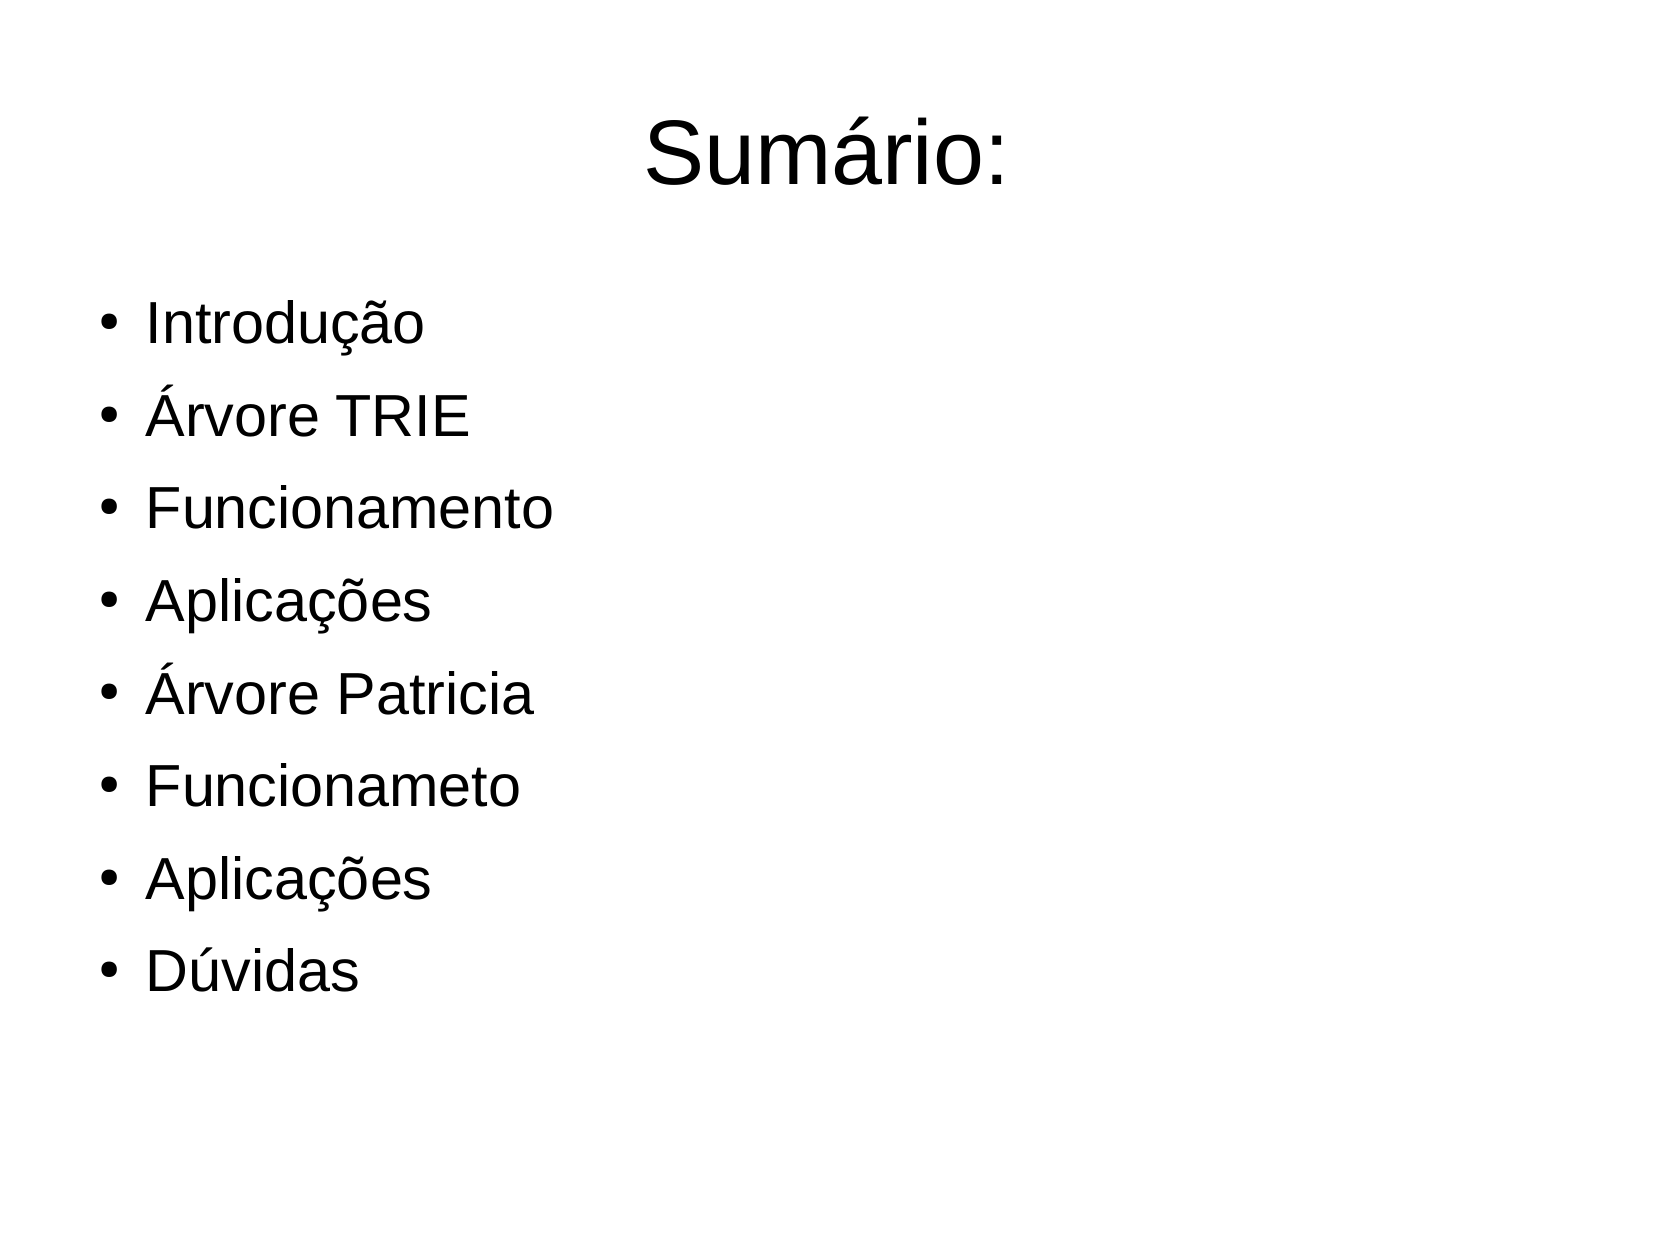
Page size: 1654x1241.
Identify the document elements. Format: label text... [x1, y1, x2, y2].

list Introdução Árvore TRIE Funcionamento Aplicações Árvore Patricia Funcionameto Aplicações Dúvidas [82, 290, 1571, 1010]
title Sumário: [82, 49, 1571, 257]
